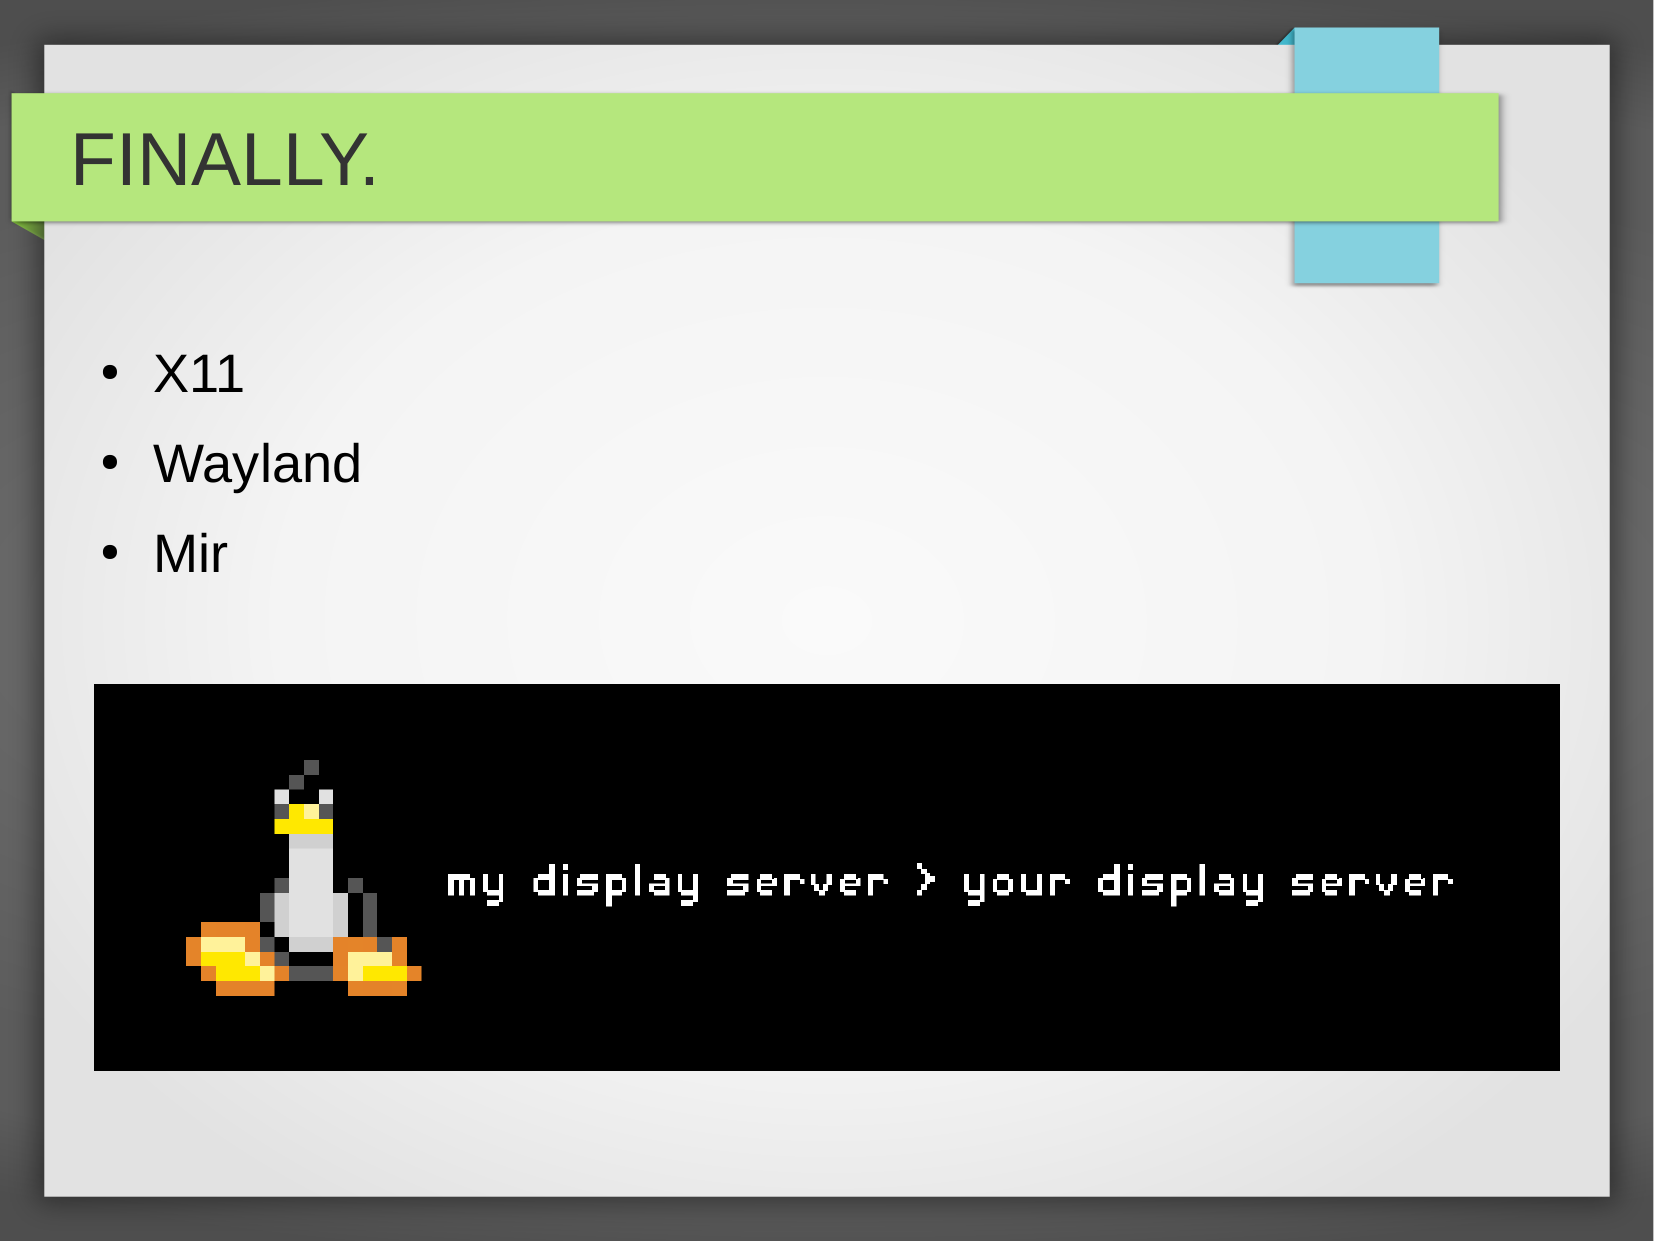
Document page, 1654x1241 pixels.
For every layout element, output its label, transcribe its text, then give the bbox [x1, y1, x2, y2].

picture [0, 0, 1654, 1241]
list X11 Wayland Mir [82, 343, 1538, 1063]
title FINALLY. [70, 106, 1229, 213]
